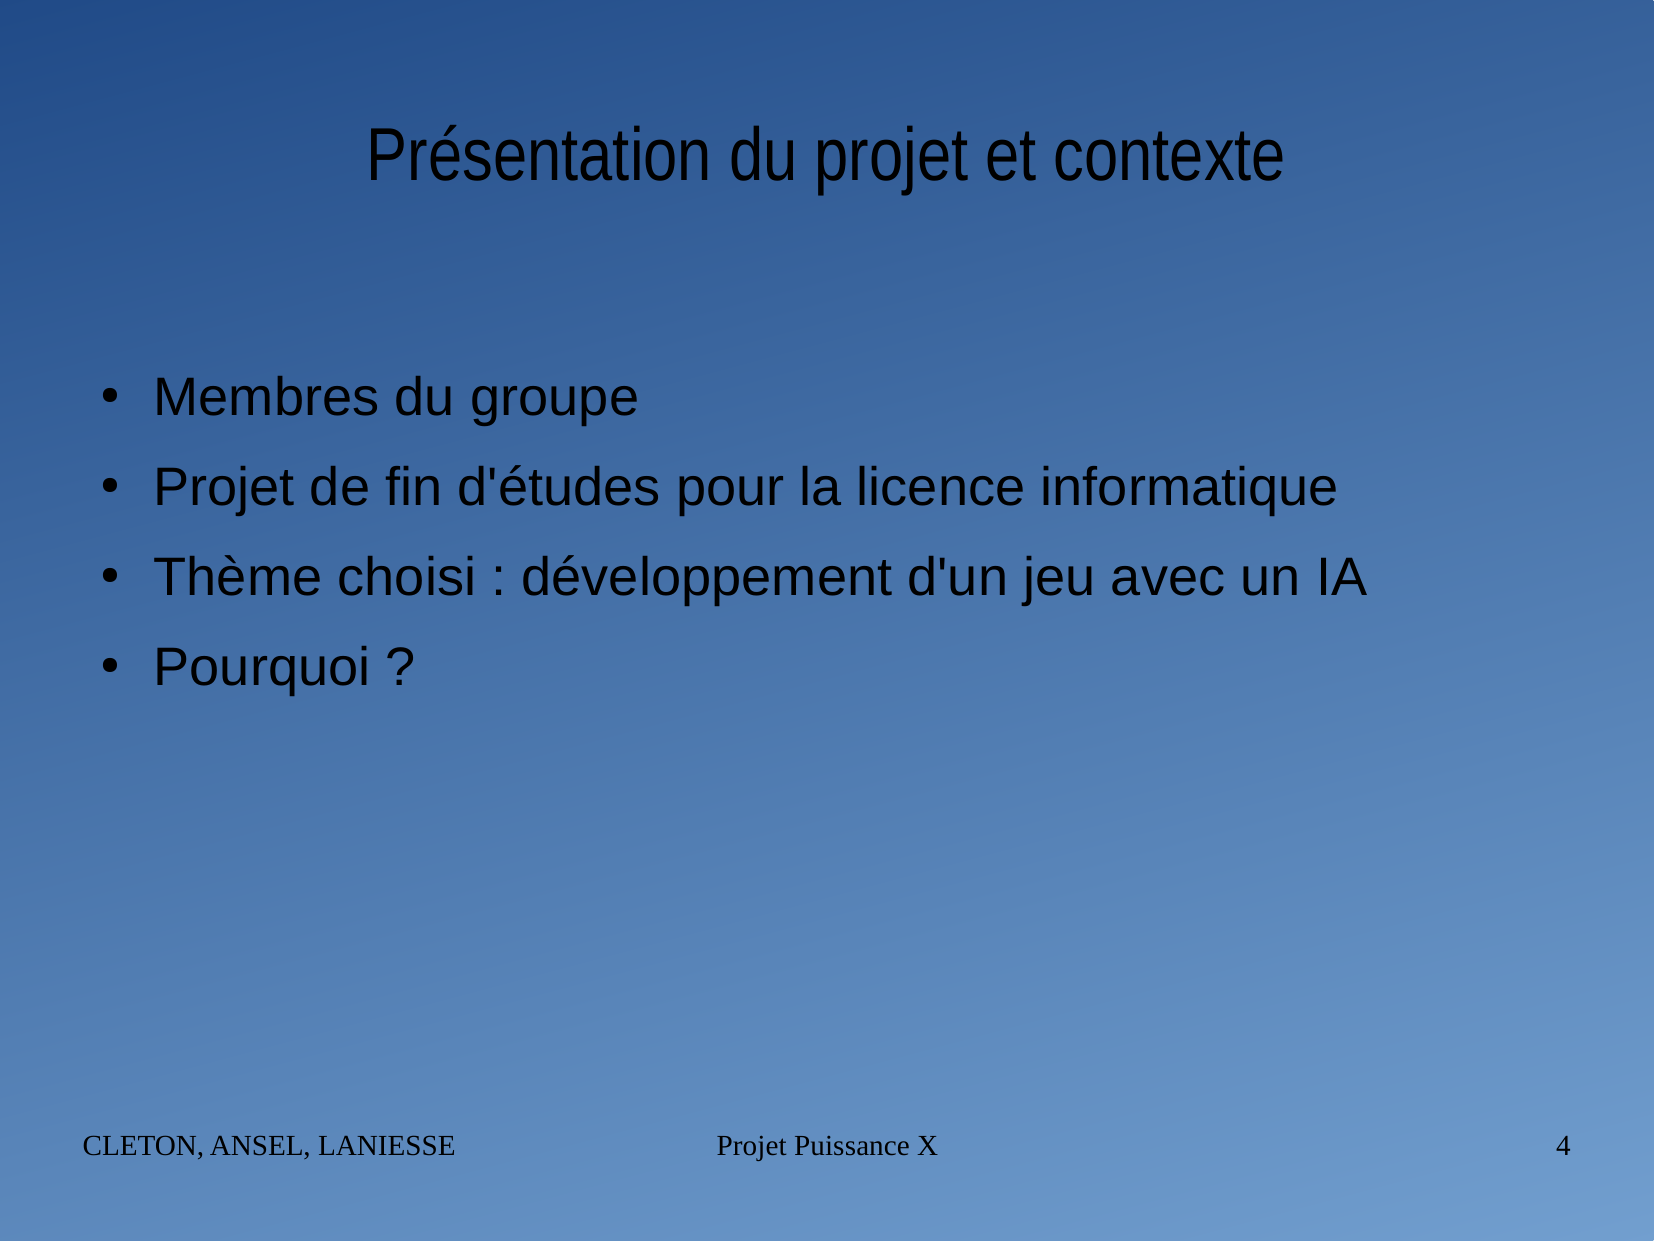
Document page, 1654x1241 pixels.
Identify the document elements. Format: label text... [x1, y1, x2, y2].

list Membres du groupe Projet de fin d'études pour la licence informatique Thème choisi : développement d'un jeu avec un IA Pourquoi ? [82, 366, 1571, 1086]
title Présentation du projet et contexte [82, 49, 1571, 257]
